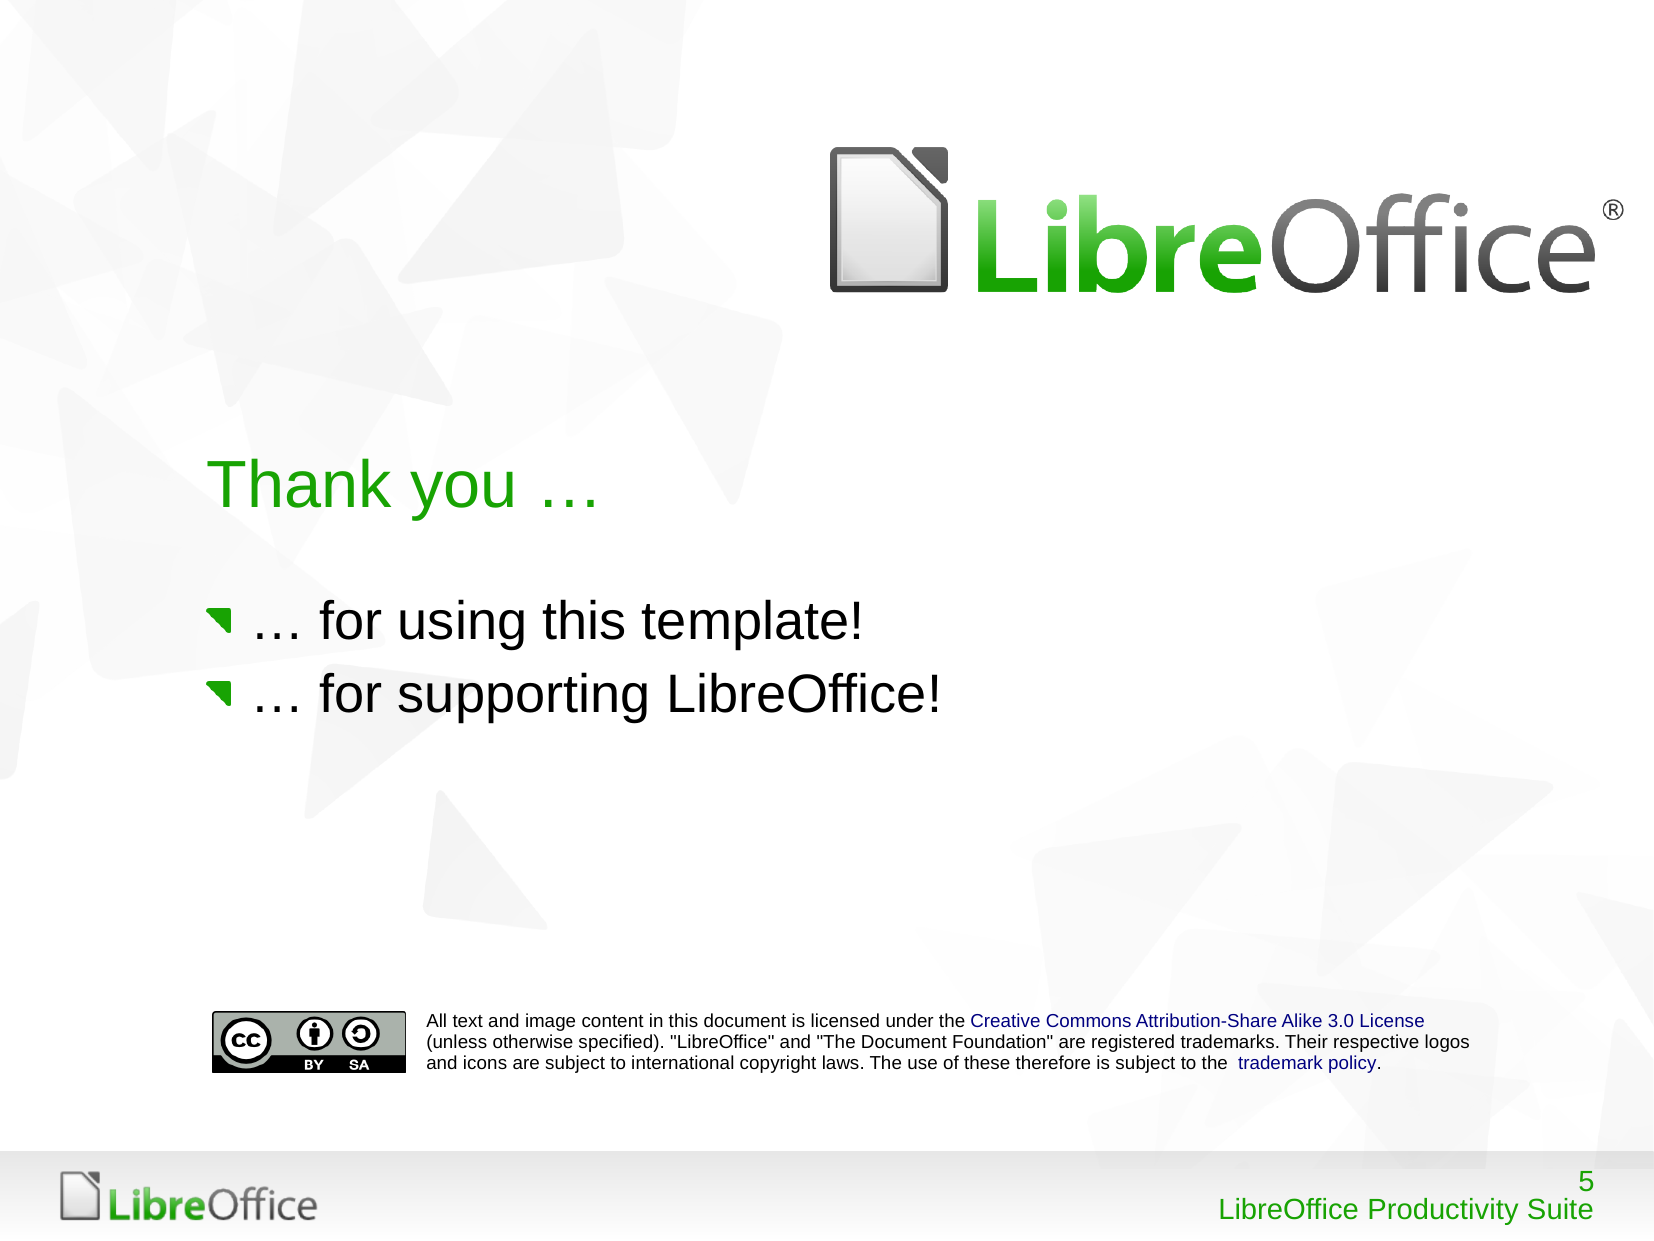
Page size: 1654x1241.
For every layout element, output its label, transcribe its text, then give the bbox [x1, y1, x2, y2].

picture [41, 1152, 337, 1240]
picture [212, 1011, 406, 1073]
picture [915, 548, 1654, 1169]
picture [0, 0, 1654, 930]
list … for using this template! … for supporting LibreOffice! [206, 590, 1477, 945]
title Thank you … [206, 395, 1477, 573]
